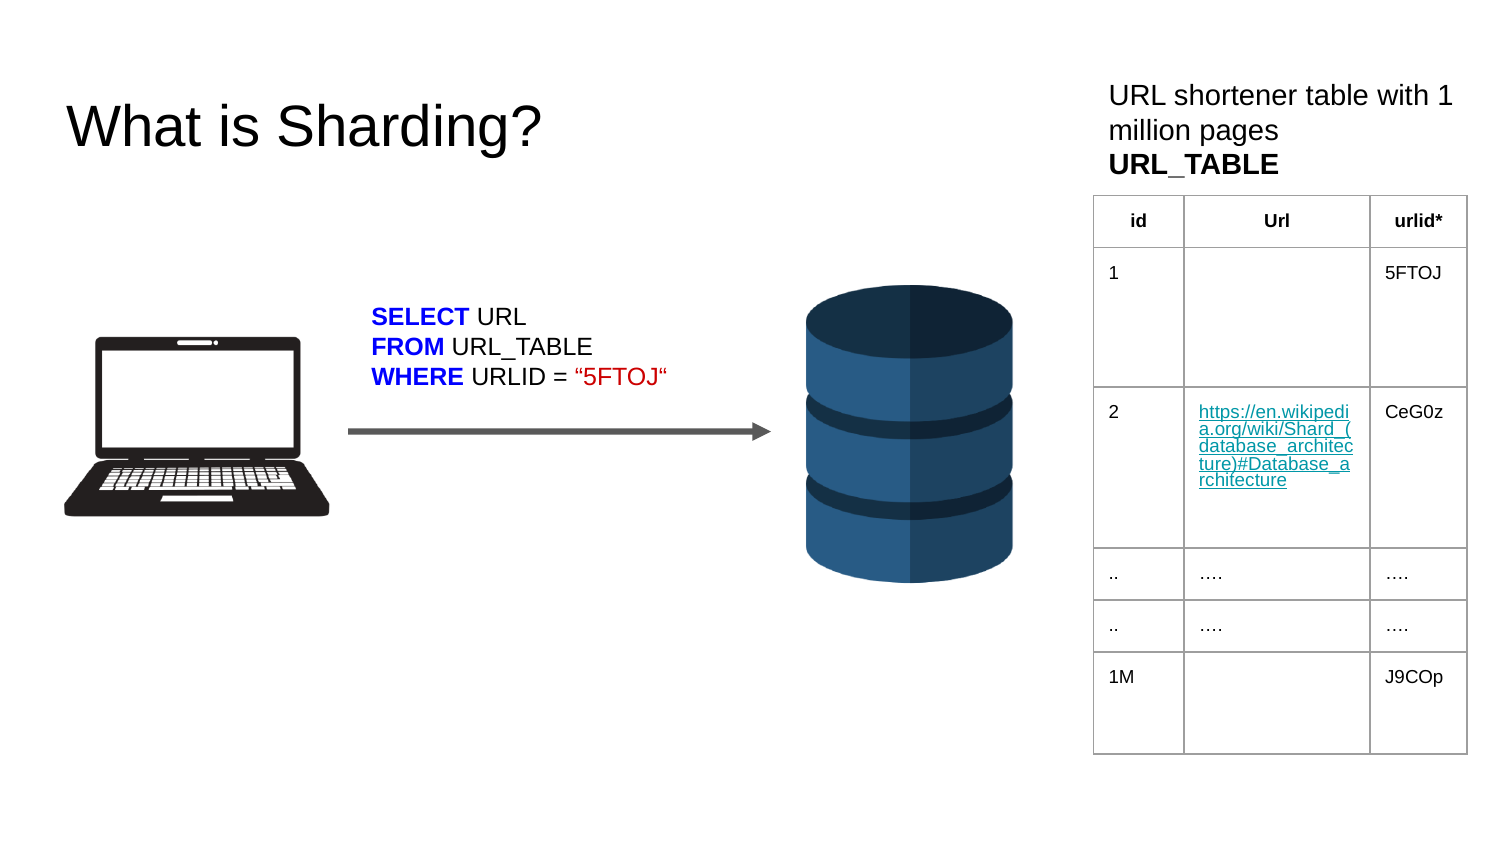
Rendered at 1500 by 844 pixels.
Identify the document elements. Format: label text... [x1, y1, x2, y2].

text_box SELECT URL FROM URL_TABLE WHERE URLID = “5FTOJ“ [356, 285, 784, 404]
table_cell 5FTOJ [1371, 248, 1466, 386]
table_cell 1 [1094, 248, 1183, 386]
table_cell …. [1371, 549, 1466, 599]
table_cell …. [1371, 601, 1466, 651]
table_cell [1185, 248, 1369, 386]
table_cell J9COp [1371, 653, 1466, 753]
table_cell .. [1094, 601, 1183, 651]
title What is Sharding? [51, 72, 1093, 167]
picture [51, 301, 349, 562]
table_cell …. [1185, 549, 1369, 599]
table_header id [1094, 196, 1183, 247]
picture [771, 255, 1053, 608]
table_cell [1185, 653, 1369, 753]
table_cell .. [1094, 549, 1183, 599]
text_box URL shortener table with 1 million pages URL_TABLE [1093, 60, 1500, 180]
table_cell …. [1185, 601, 1369, 651]
table_cell 1M [1094, 653, 1183, 753]
table_cell CeG0z [1371, 388, 1466, 547]
table_cell https://en.wikipedia.org/wiki/Shard_(database_architecture)#Database_architecture [1185, 388, 1369, 547]
table_cell 2 [1094, 388, 1183, 547]
table_header Url [1185, 196, 1369, 247]
table_header urlid* [1371, 196, 1466, 247]
